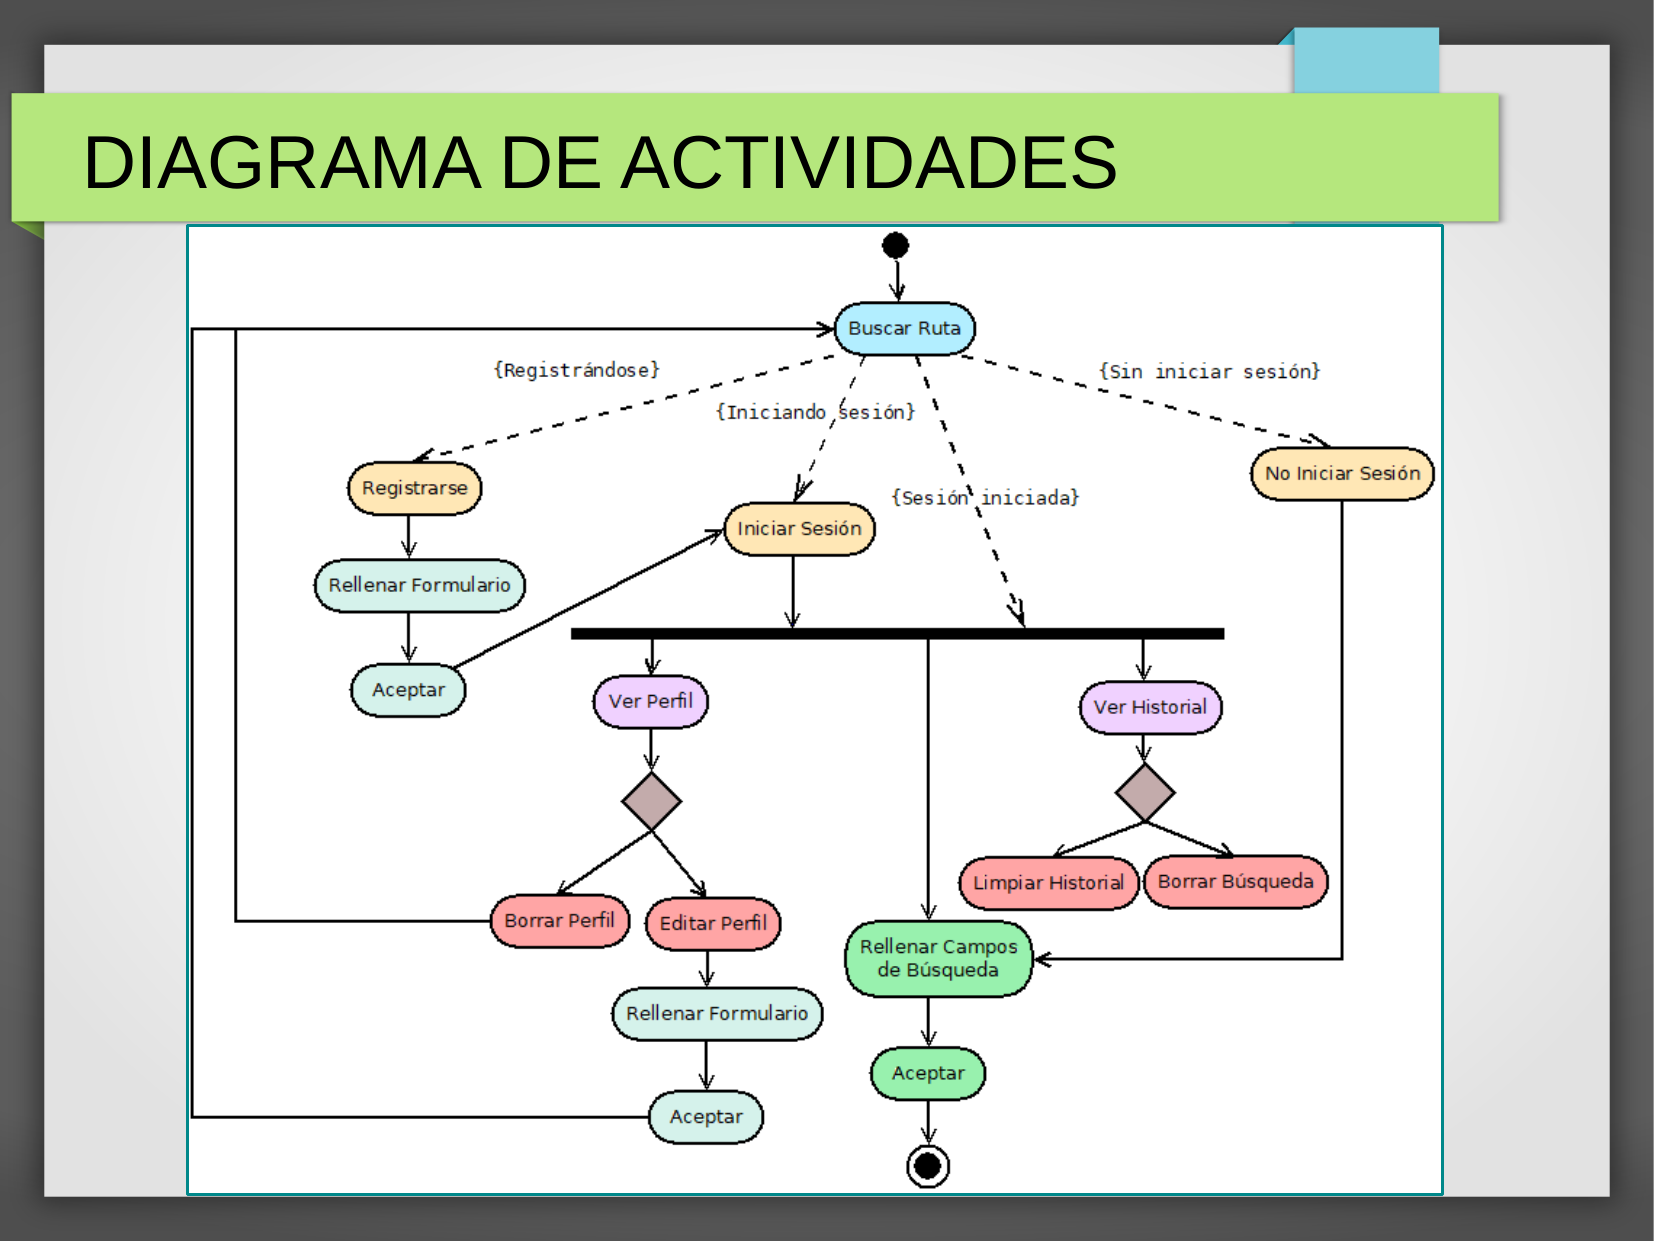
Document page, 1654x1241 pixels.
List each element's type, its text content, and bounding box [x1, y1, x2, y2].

picture [0, 0, 1654, 1241]
title DIAGRAMA DE ACTIVIDADES [82, 59, 1571, 267]
